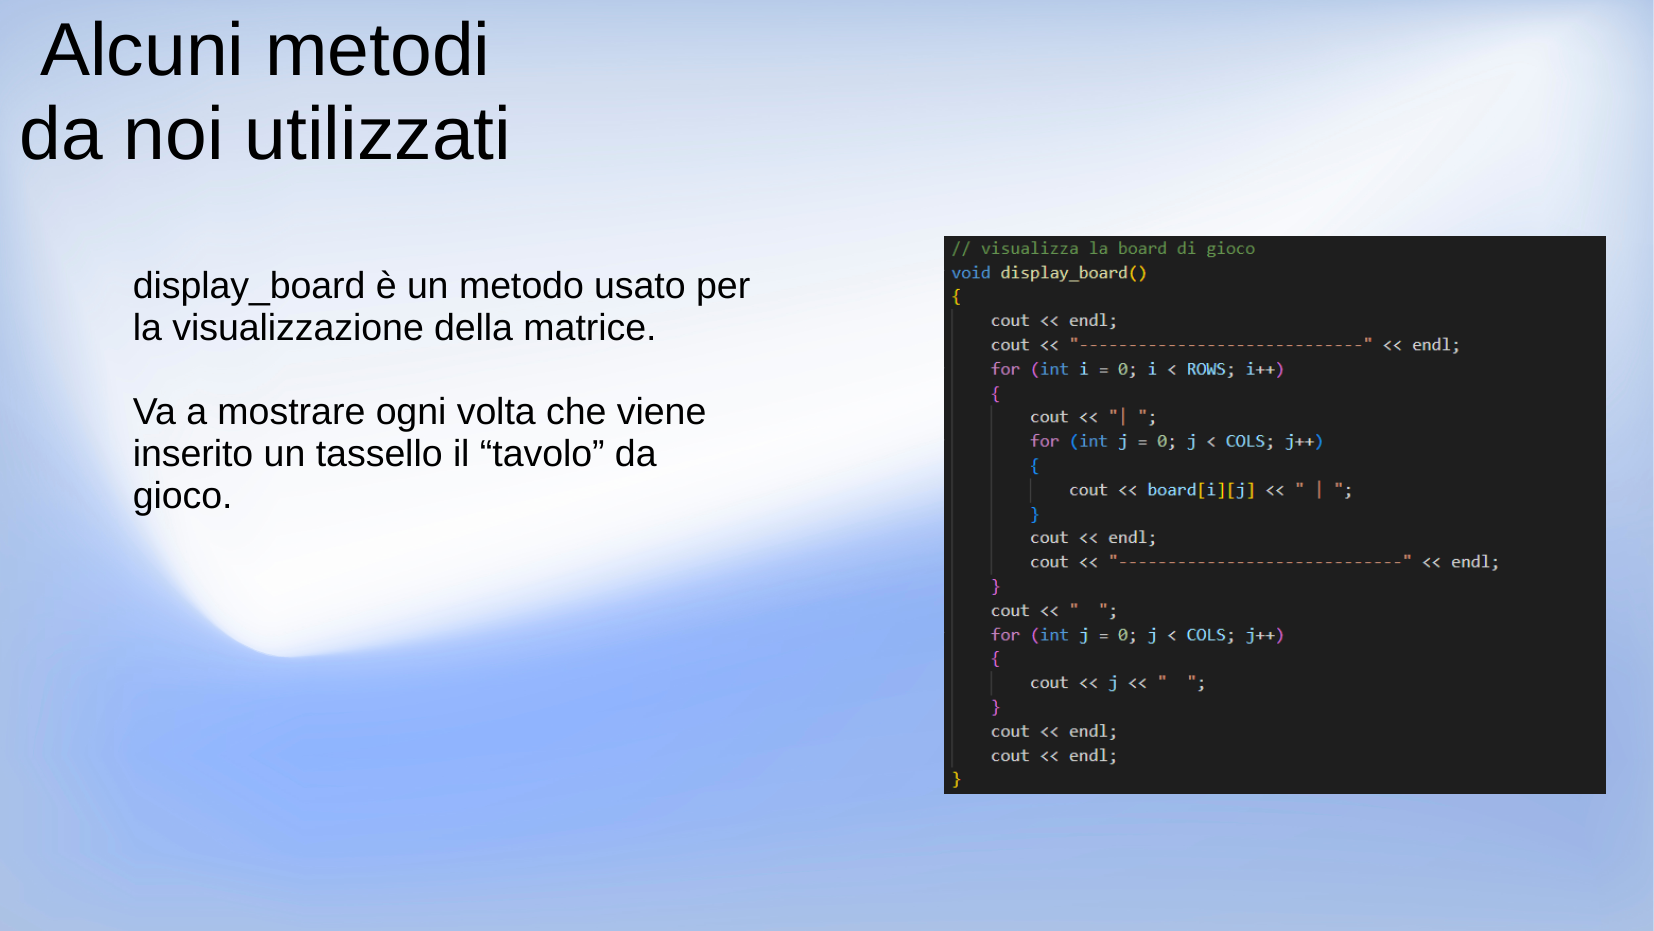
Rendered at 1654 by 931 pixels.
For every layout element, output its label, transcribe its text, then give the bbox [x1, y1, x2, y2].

text_box display_board è un metodo usato per la visualizzazione della matrice. Va a mostrare ogni volta che viene inserito un tassello il “tavolo” da gioco. [118, 256, 768, 776]
picture [0, 0, 1654, 931]
text_box Alcuni metodi da noi utilizzati [0, 0, 532, 198]
